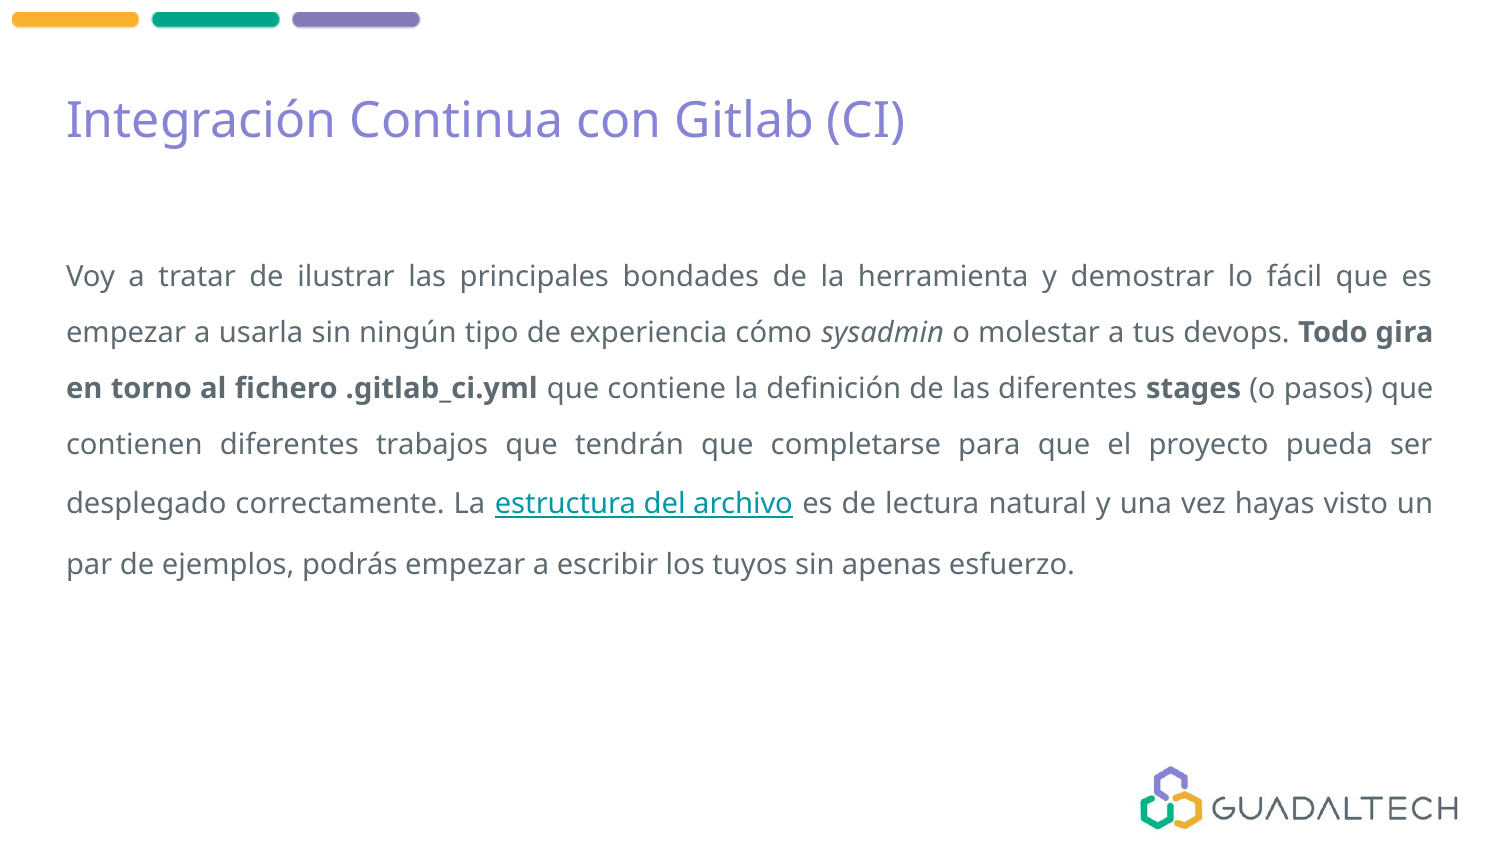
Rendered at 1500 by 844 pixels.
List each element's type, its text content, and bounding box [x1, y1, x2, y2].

list Voy a tratar de ilustrar las principales bondades de la herramienta y demostrar lo fácil que es empezar a usarla sin ningún tipo de experiencia cómo sysadmin o molestar a tus devops. Todo gira en torno al fichero .gitlab_ci.yml que contiene la definición de las diferentes stages (o pasos) que contienen diferentes trabajos que tendrán que completarse para que el proyecto pueda ser desplegado correctamente. La estructura del archivo es de lectura natural y una vez hayas visto un par de ejemplos, podrás empezar a escribir los tuyos sin apenas esfuerzo. [51, 221, 1449, 783]
title Integración Continua con Gitlab (CI) [51, 72, 1449, 167]
picture [1124, 761, 1473, 834]
picture [12, 12, 421, 29]
